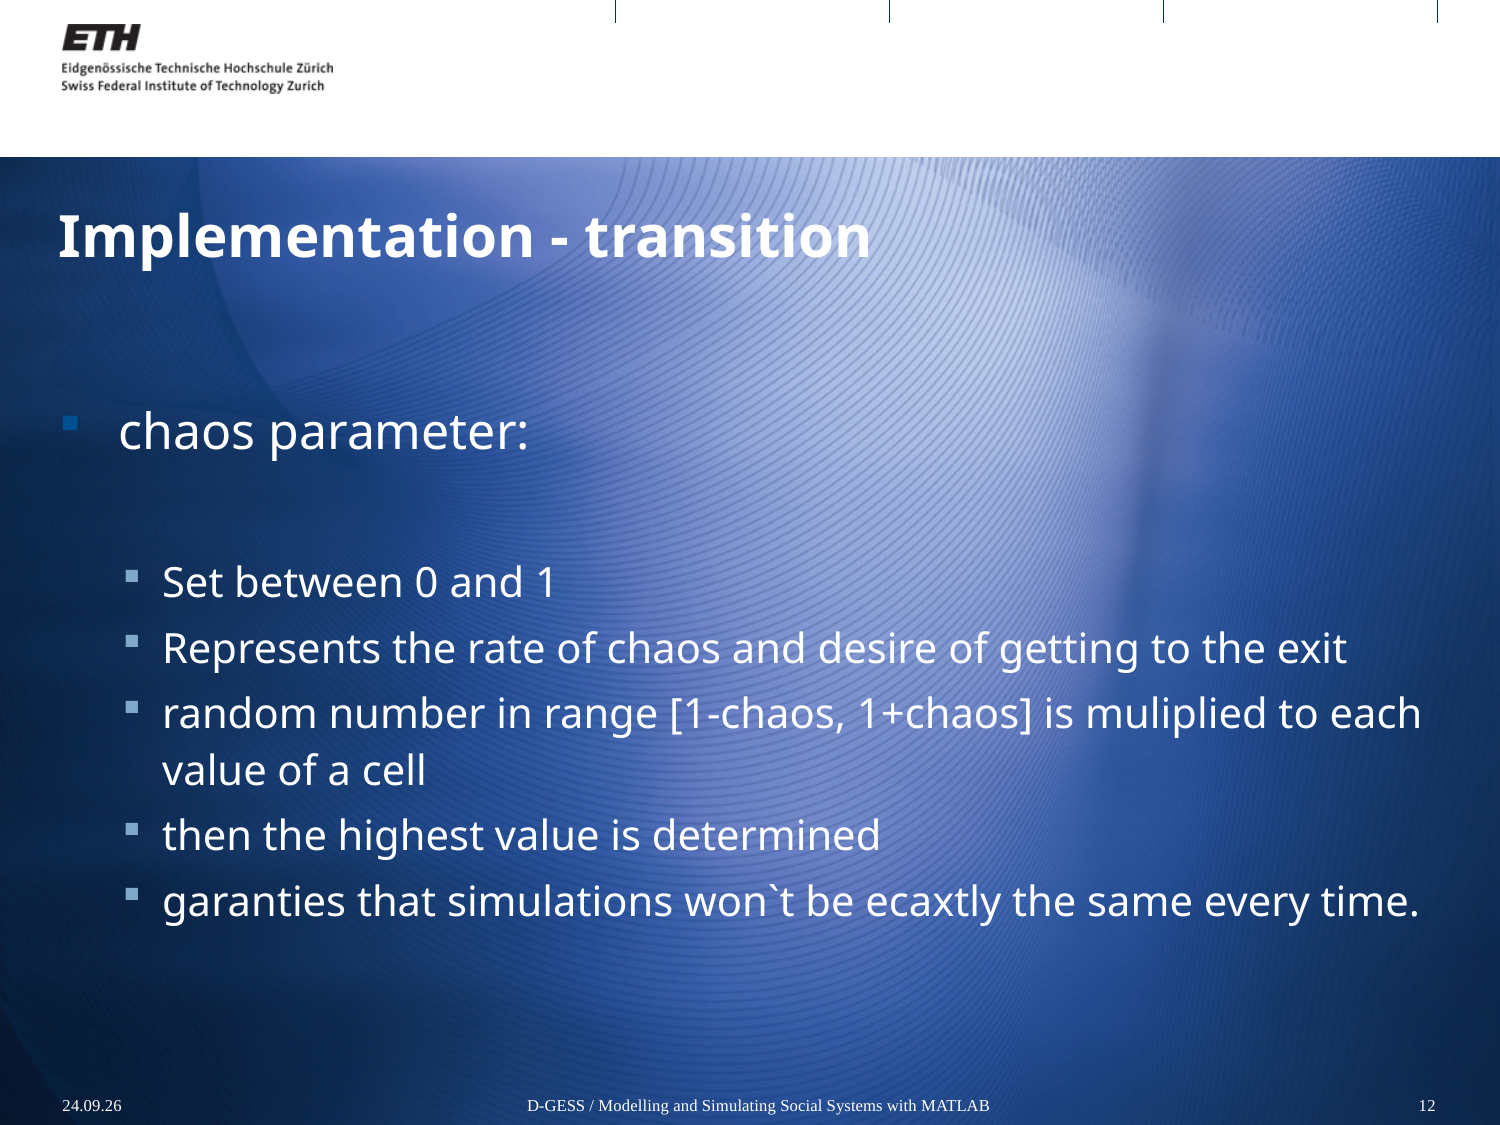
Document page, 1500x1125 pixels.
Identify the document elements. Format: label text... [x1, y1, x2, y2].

title Implementation - transition [59, 194, 1409, 383]
list [59, 395, 1426, 1018]
picture [62, 24, 333, 94]
picture [0, 157, 1500, 1125]
